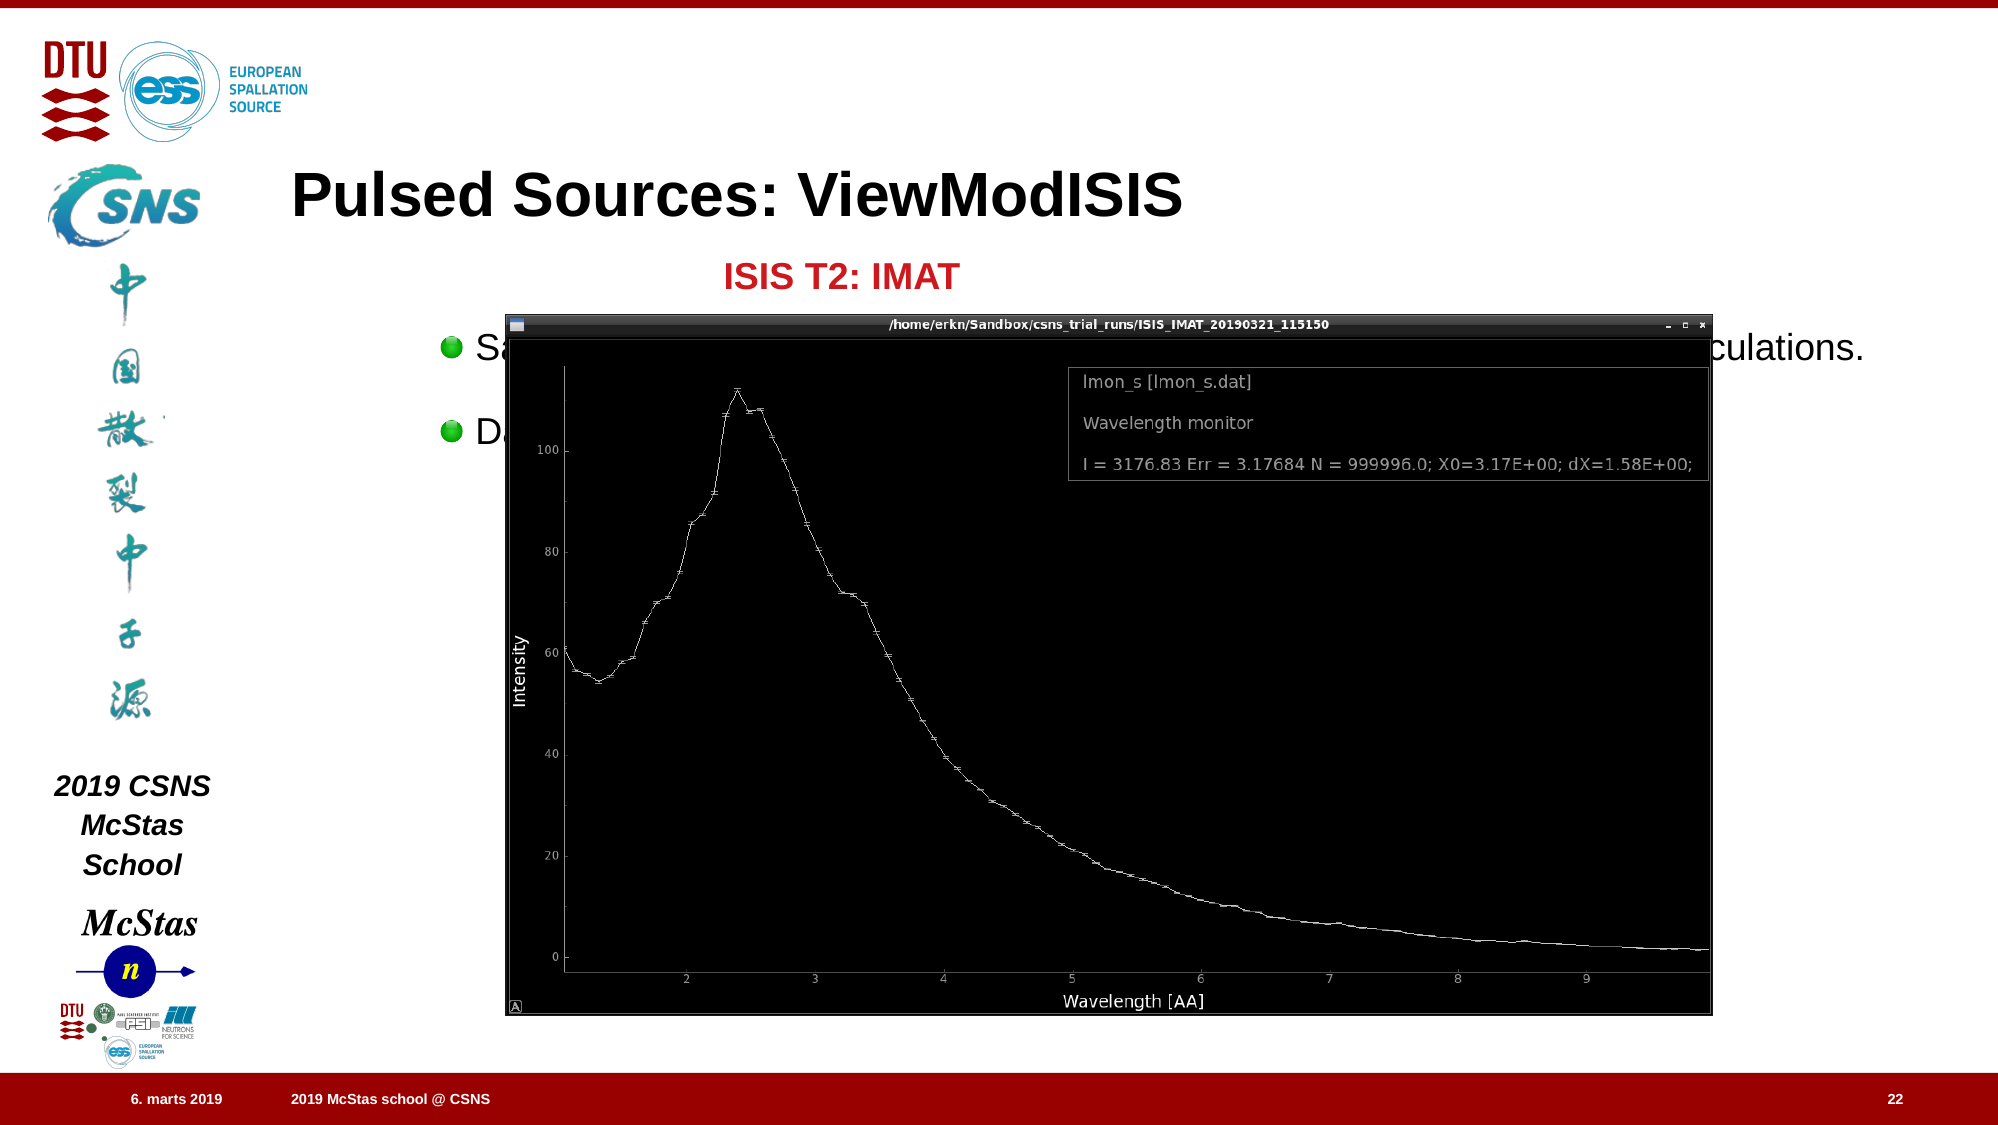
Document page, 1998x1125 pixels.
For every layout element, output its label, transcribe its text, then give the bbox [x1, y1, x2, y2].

text_box Samples directly from tallies coming from e.g. MCNP target+moderator calculations. Data file supplied for each beam port at ISIS. [425, 318, 505, 460]
slide_number <number> [1887, 1088, 1909, 1110]
title Pulsed Sources: ViewModISIS [291, 69, 1819, 230]
picture [505, 314, 1713, 1016]
text_box Samples directly from tallies coming from e.g. MCNP target+moderator calculations. Data file supplied for each beam port at ISIS. [1713, 318, 1881, 460]
picture [116, 1013, 160, 1030]
picture [86, 1003, 197, 1069]
text_box ISIS T2: IMAT [708, 248, 1146, 305]
picture [59, 908, 213, 999]
picture [48, 162, 209, 744]
picture [119, 41, 307, 142]
